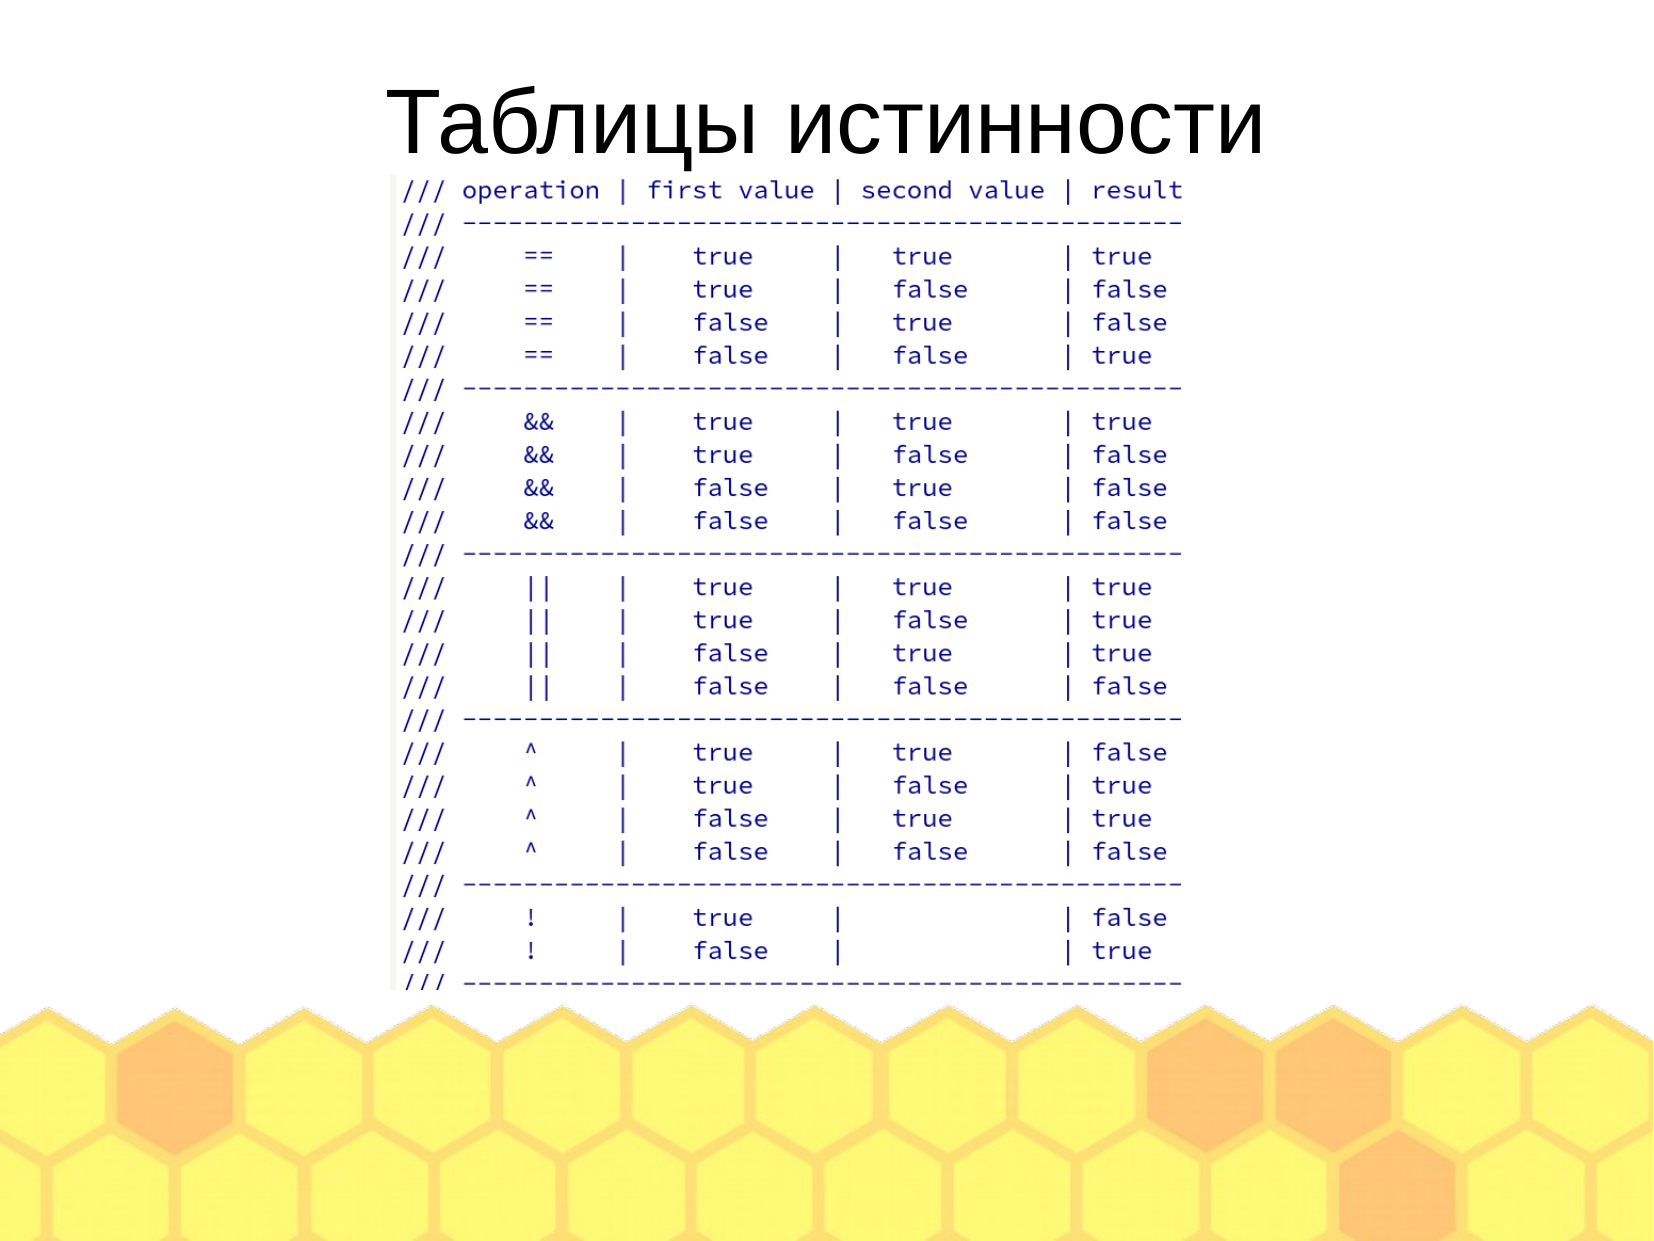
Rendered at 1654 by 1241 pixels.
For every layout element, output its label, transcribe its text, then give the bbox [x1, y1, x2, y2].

picture [390, 175, 1195, 991]
picture [0, 1001, 1654, 1241]
title Таблицы истинности [82, 17, 1571, 226]
